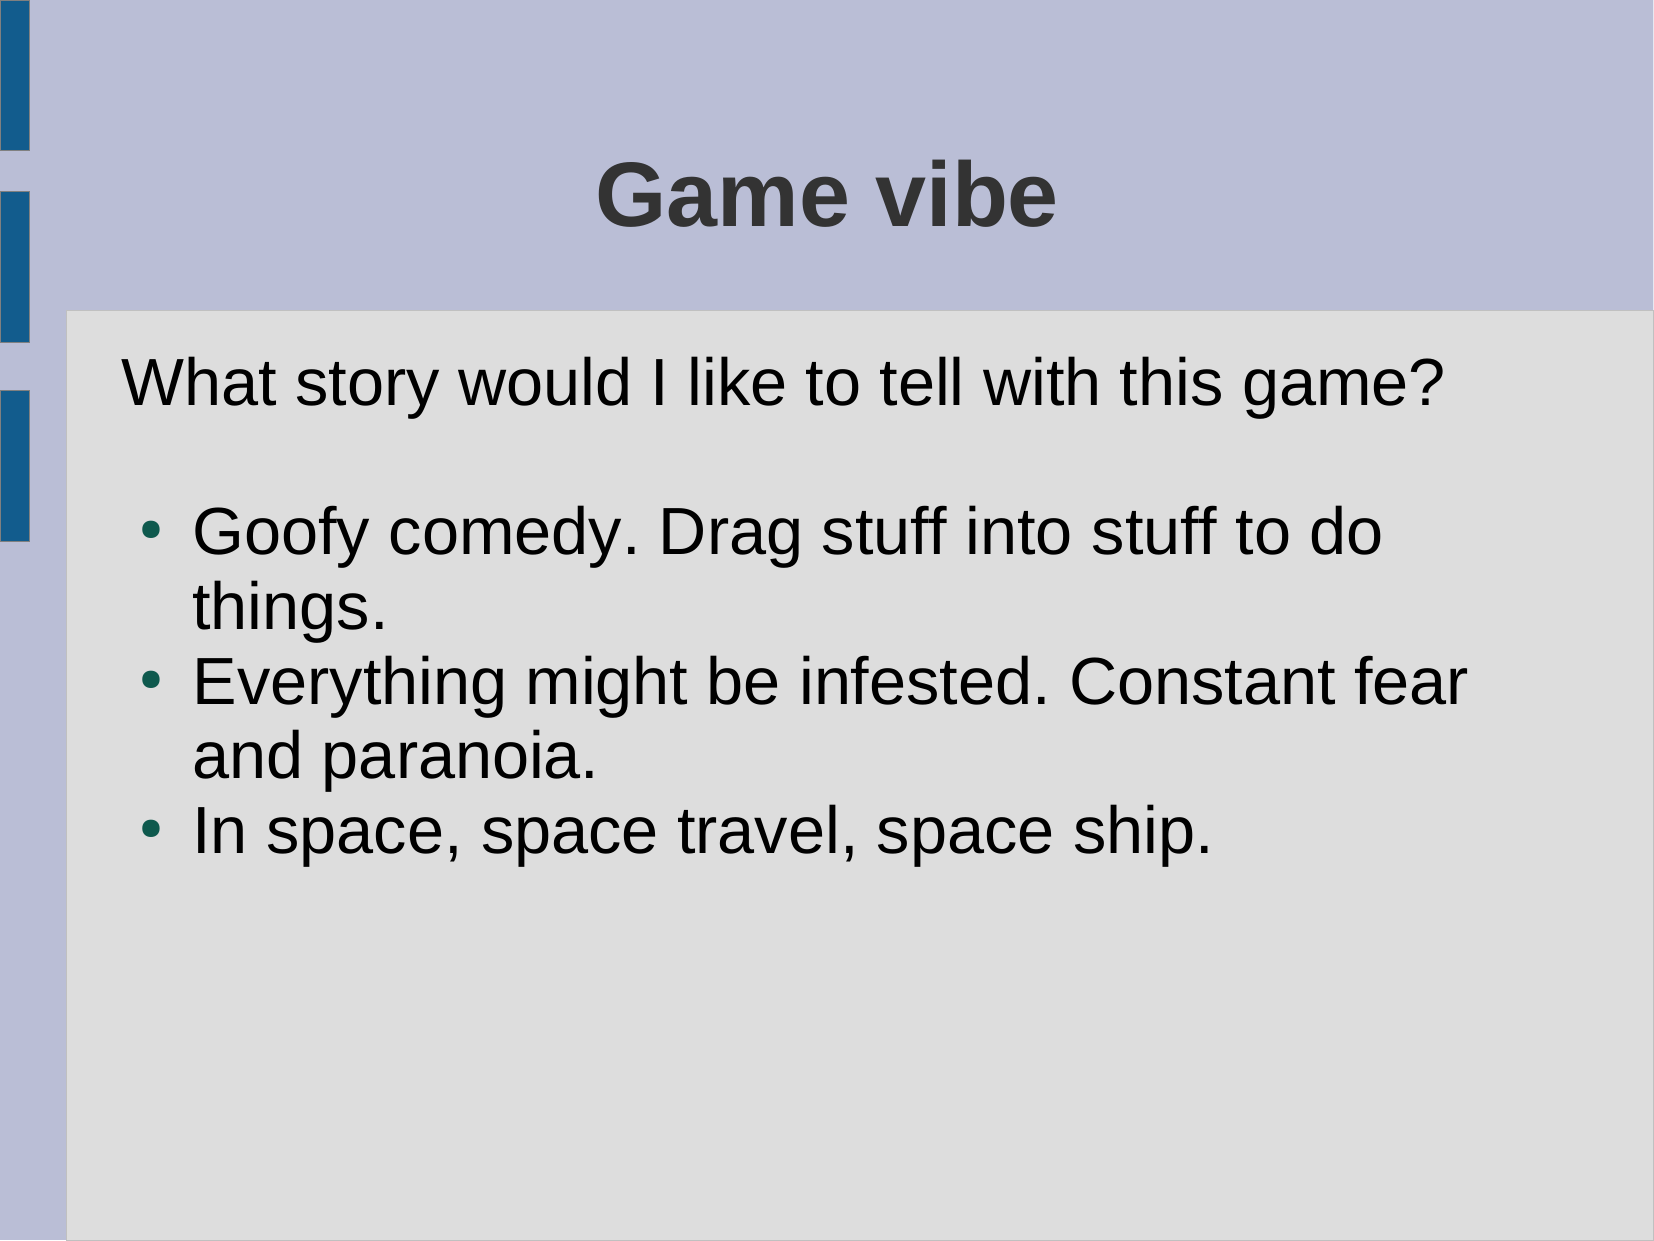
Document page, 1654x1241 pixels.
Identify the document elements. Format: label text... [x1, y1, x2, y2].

title Game vibe [121, 91, 1534, 299]
list What story would I like to tell with this game? Goofy comedy. Drag stuff into stuff to do things. Everything might be infested. Constant fear and paranoia. In space, space travel, space ship. [121, 344, 1534, 1064]
